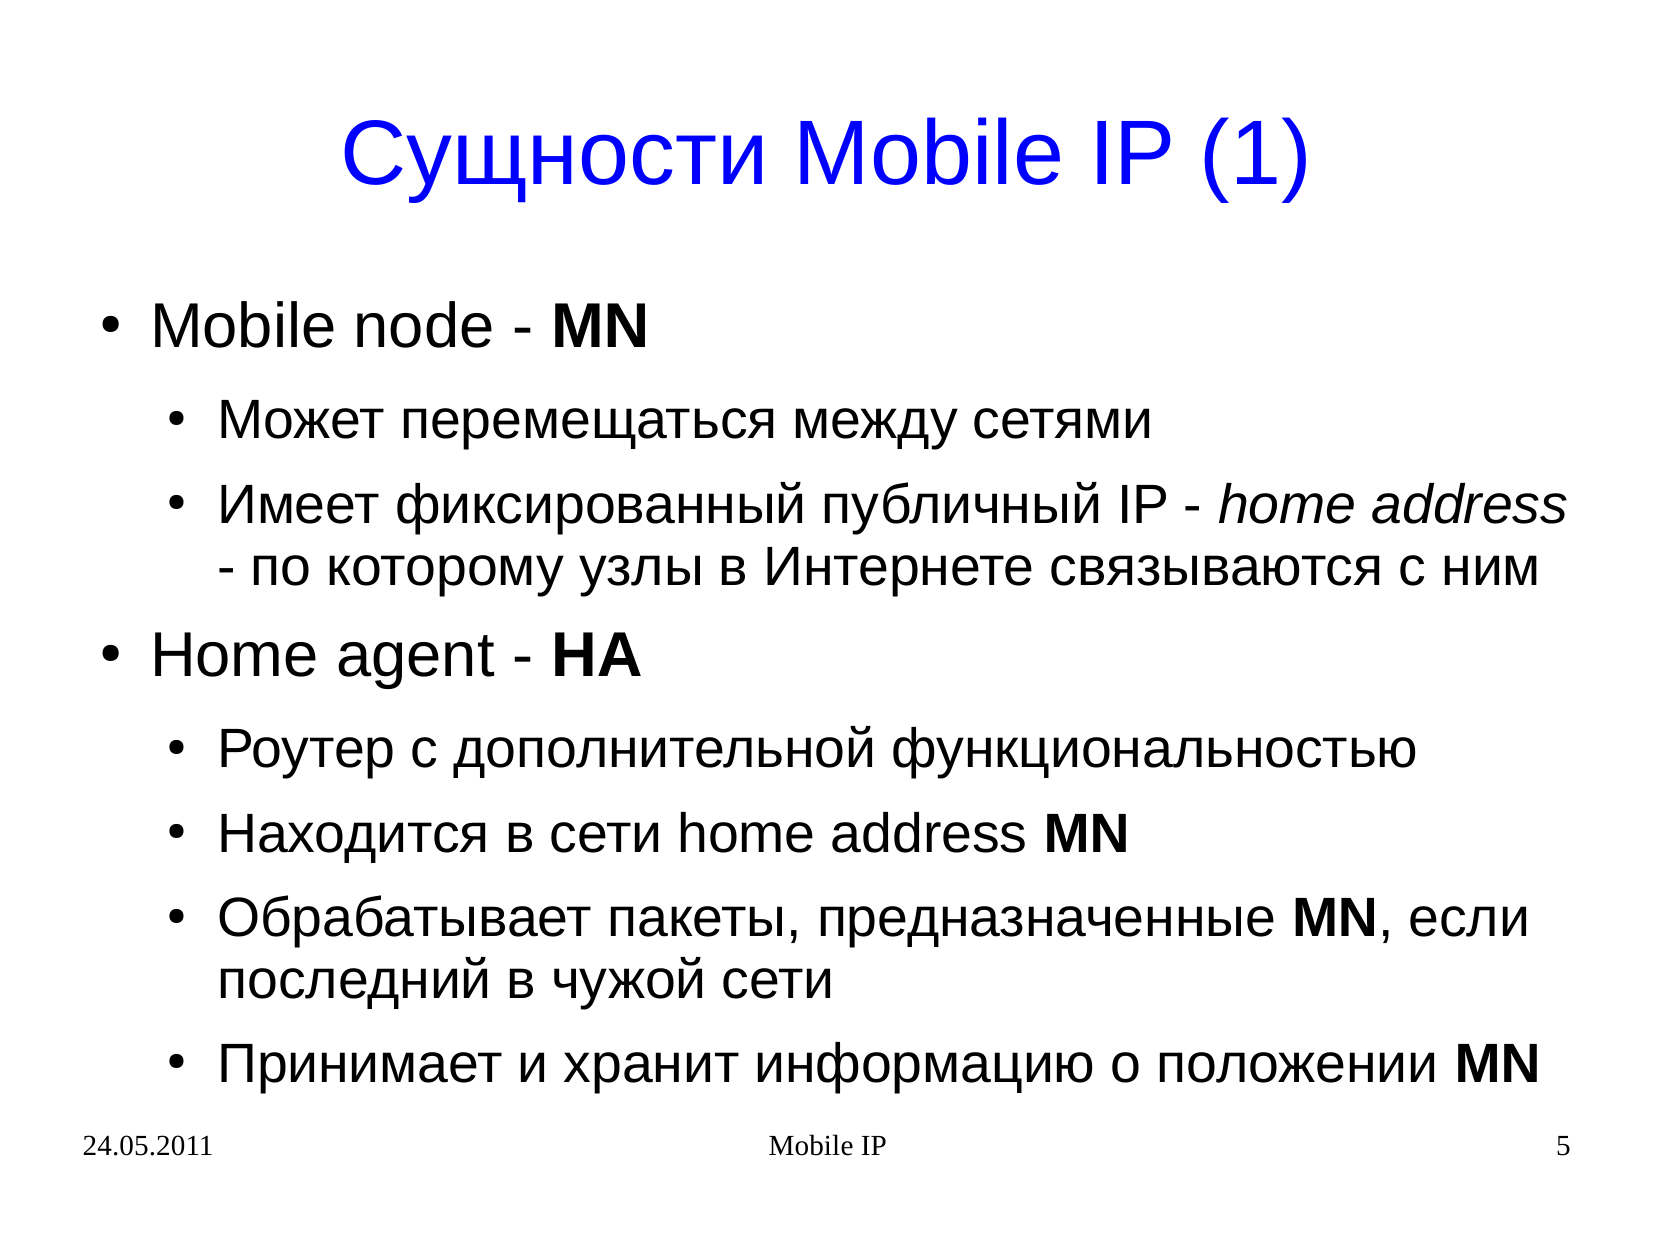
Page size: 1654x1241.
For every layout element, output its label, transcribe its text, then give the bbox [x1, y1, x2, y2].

title Сущности Mobile IP (1) [82, 49, 1571, 257]
list Mobile node - MN Может перемещаться между сетями Имеет фиксированный публичный IP - home address - по которому узлы в Интернете связываются с ним Home agent - HA Роутер с дополнительной функциональностью Находится в сети home address MN Обрабатывает пакеты, предназначенные MN, если последний в чужой сети Принимает и хранит информацию о положении MN [82, 290, 1571, 1109]
